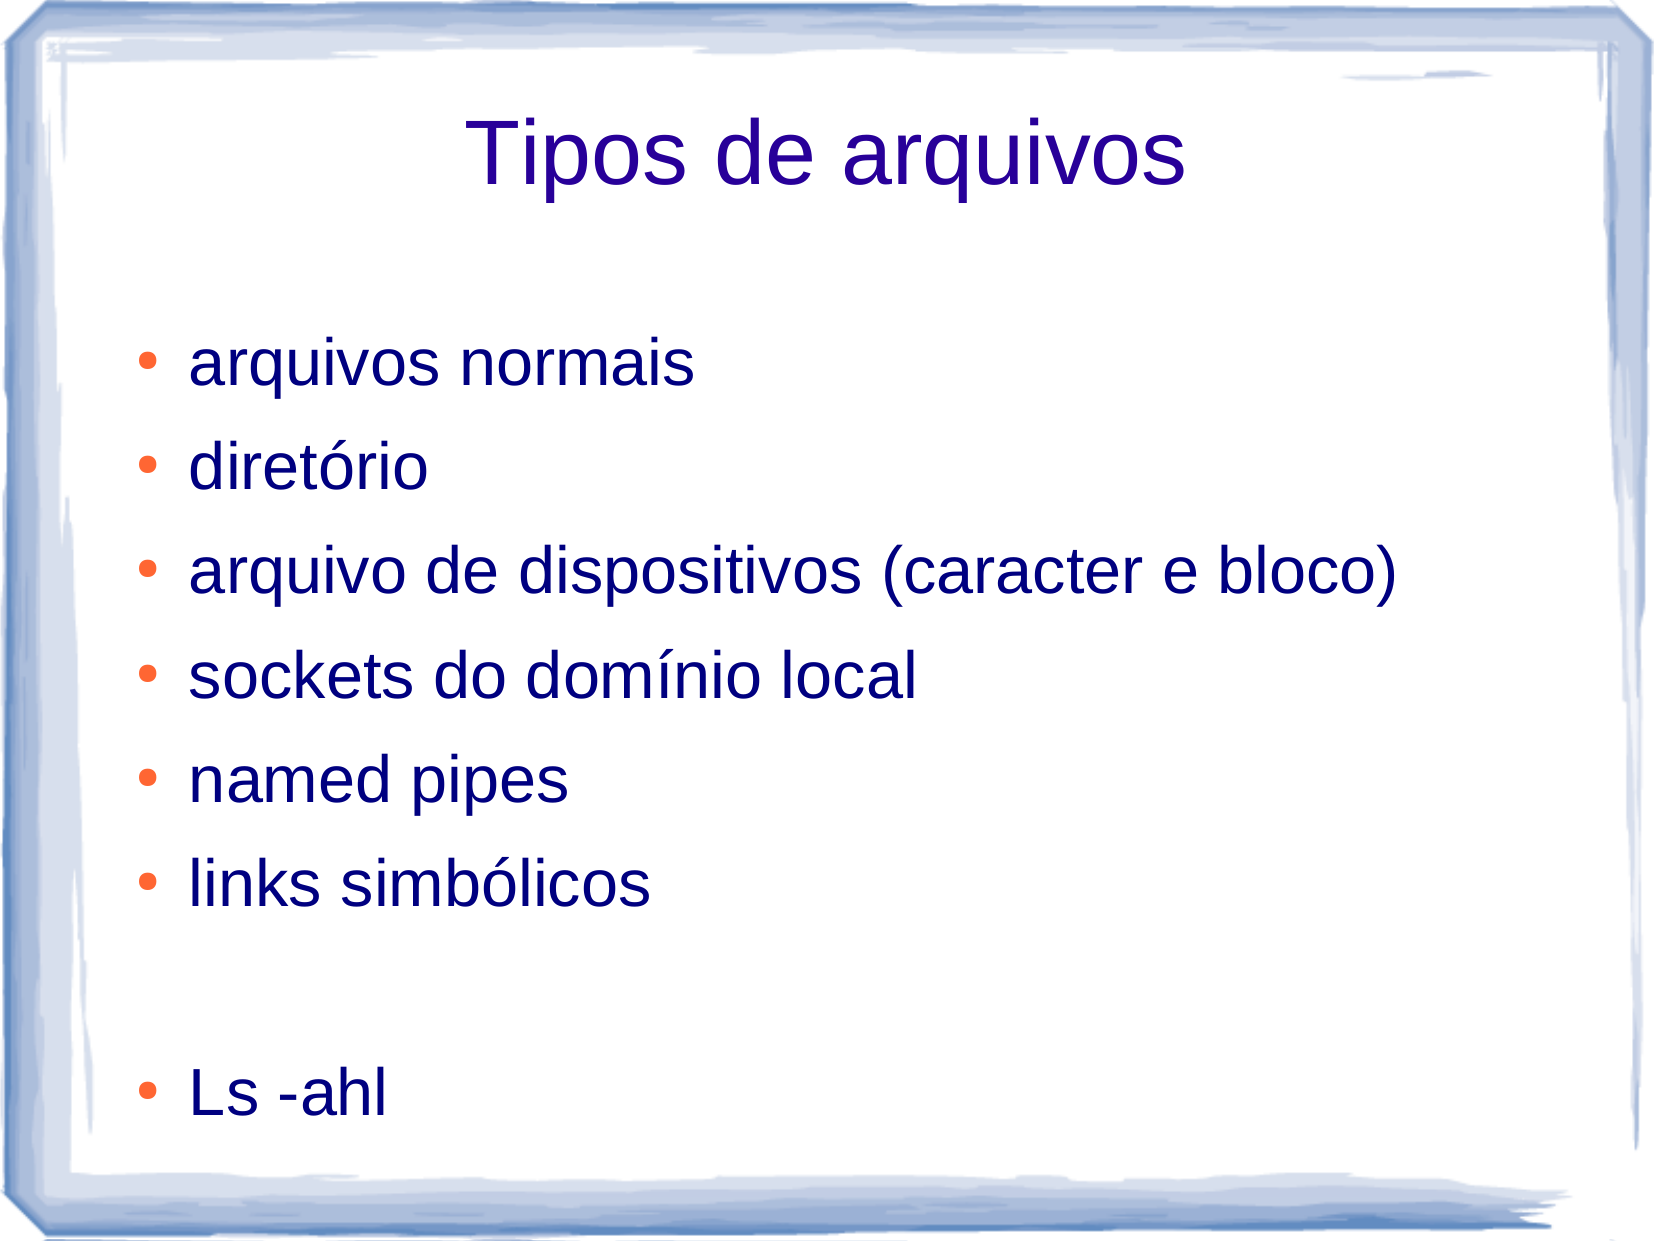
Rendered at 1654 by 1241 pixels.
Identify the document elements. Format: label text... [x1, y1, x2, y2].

list arquivos normais diretório arquivo de dispositivos (caracter e bloco) sockets do domínio local named pipes links simbólicos Ls -ahl [118, 324, 1571, 1130]
title Tipos de arquivos [82, 49, 1571, 257]
picture [0, 0, 1654, 1241]
